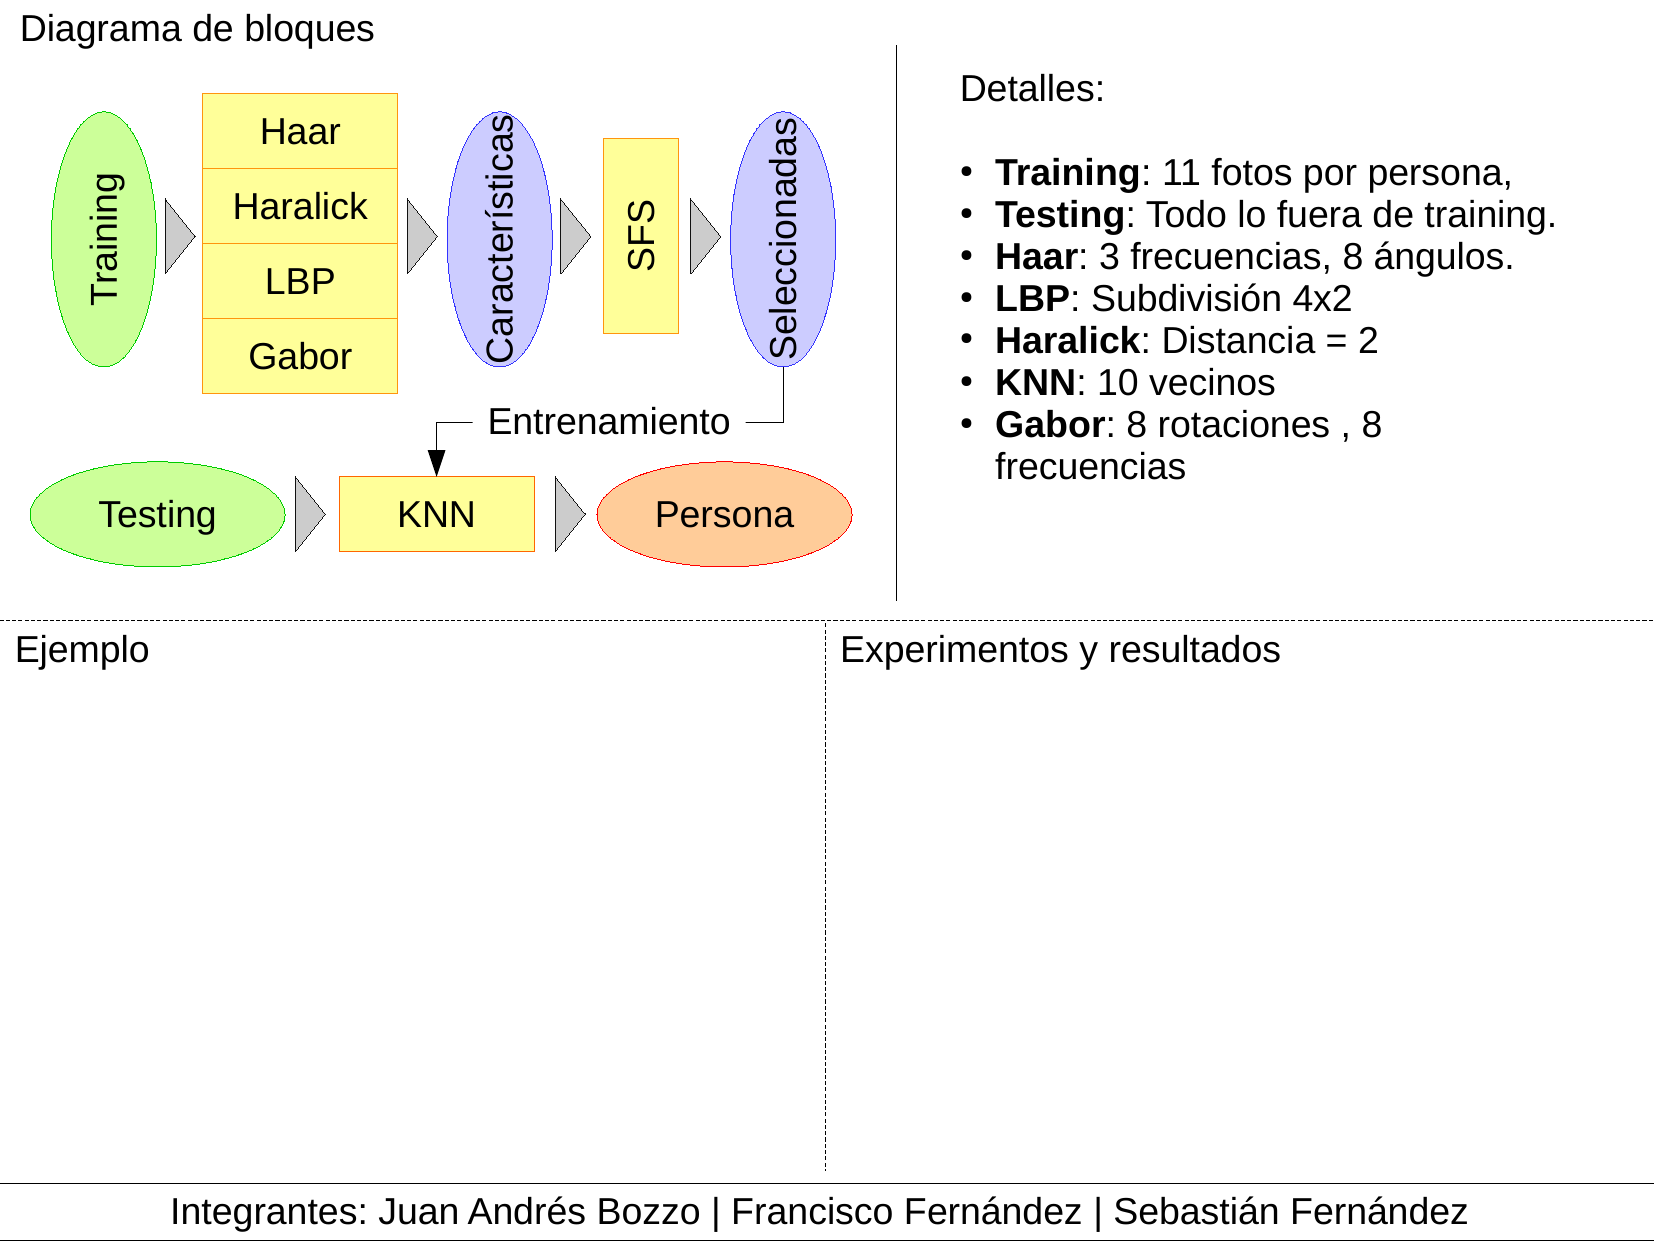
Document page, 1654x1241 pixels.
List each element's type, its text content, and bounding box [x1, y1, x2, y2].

text_box Haar [202, 93, 398, 168]
text_box [407, 198, 438, 274]
text_box Ejemplo [0, 620, 165, 678]
text_box Persona [596, 461, 853, 567]
text_box Seleccionadas [730, 111, 836, 367]
text_box Detalles: Training: 11 fotos por persona, Testing: Todo lo fuera de training. Haar: 3 frecuencias, 8 ángulos. LBP: Subdivisión 4x2 Haralick: Distancia = 2 KNN: 10 vecinos Gabor: 8 rotaciones , 8 frecuencias [945, 60, 1576, 495]
text_box Diagrama de bloques [5, 0, 391, 57]
text_box [560, 198, 591, 274]
text_box Haralick [202, 168, 398, 243]
text_box Experimentos y resultados [825, 620, 1297, 678]
text_box [555, 476, 586, 552]
text_box [690, 198, 721, 274]
text_box Integrantes: Juan Andrés Bozzo | Francisco Fernández | Sebastián Fernández [0, 1183, 1654, 1241]
text_box Training [51, 111, 157, 367]
text_box SFS [603, 138, 679, 334]
text_box Testing [30, 461, 286, 567]
text_box LBP [202, 243, 398, 318]
text_box [295, 476, 326, 552]
text_box [165, 198, 196, 274]
text_box Gabor [202, 318, 398, 394]
text_box Características [447, 111, 553, 367]
text_box Entrenamiento [472, 393, 746, 451]
text_box KNN [339, 476, 535, 552]
